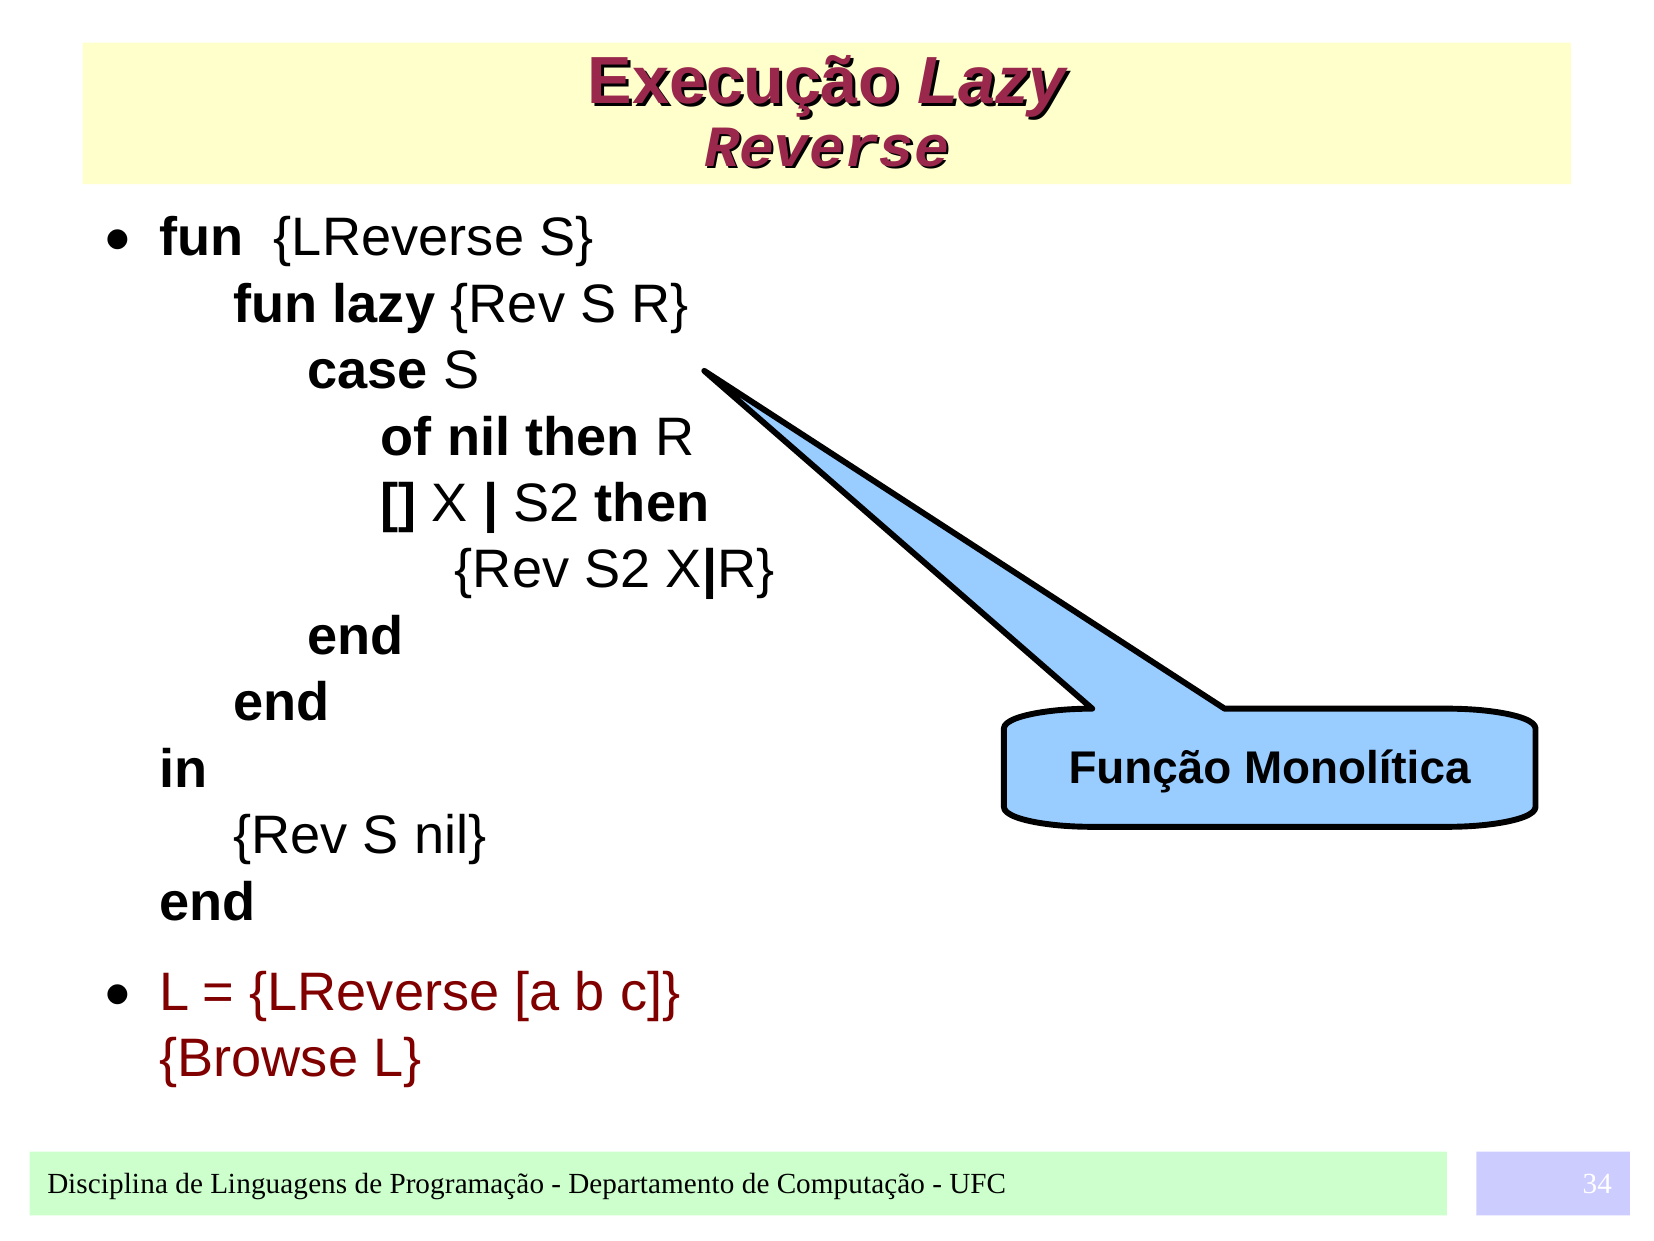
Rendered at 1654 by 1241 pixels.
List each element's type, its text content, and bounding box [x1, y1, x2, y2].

text_box Função Monolítica [704, 370, 1536, 827]
title Execução Lazy Reverse [82, 42, 1571, 185]
list fun {LReverse S} fun lazy {Rev S R} case S of nil then R [] X | S2 then {Rev S2 X|R} end end in {Rev S nil} end L = {LReverse [a b c]} {Browse L} [88, 206, 1577, 1137]
